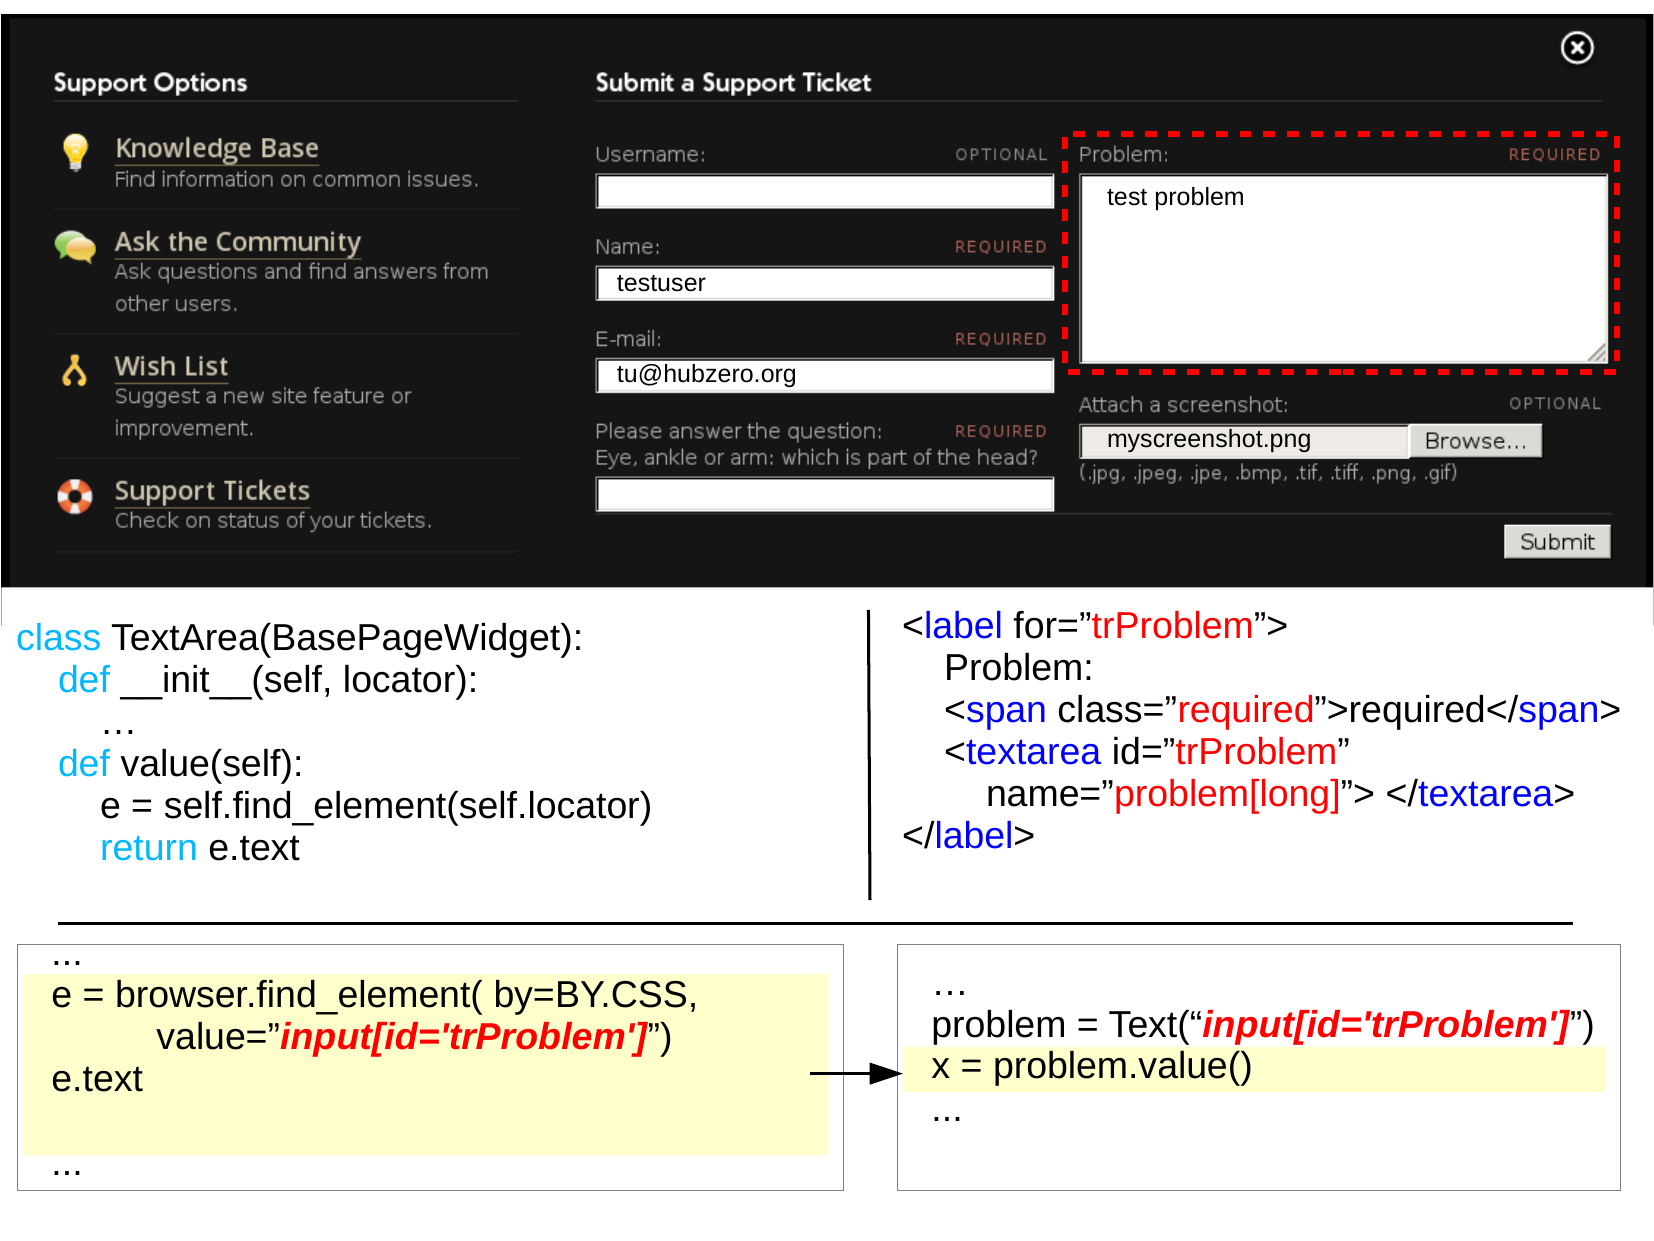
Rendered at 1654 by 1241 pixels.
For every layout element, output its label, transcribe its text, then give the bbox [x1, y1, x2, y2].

text_box <label for=”trProblem”> Problem: <span class=”required”>required</span> <textarea id=”trProblem” name=”problem[long]”> </textarea> </label> [887, 597, 1637, 865]
picture [1, 14, 1654, 587]
text_box tu@hubzero.org [602, 352, 812, 395]
text_box myscreenshot.png [1092, 417, 1327, 460]
text_box [1, 587, 1654, 1212]
text_box testuser [602, 260, 722, 304]
text_box test problem [1092, 175, 1261, 218]
text_box … problem = Text(“input[id='trProblem']”) x = problem.value() ... [916, 953, 1621, 1137]
text_box ... e = browser.find_element( by=BY.CSS, value=”input[id='trProblem']”) e.text ... [36, 924, 844, 1191]
text_box class TextArea(BasePageWidget): def __init__(self, locator): … def value(self): e = self.find_element(self.locator) return e.text [1, 609, 668, 876]
